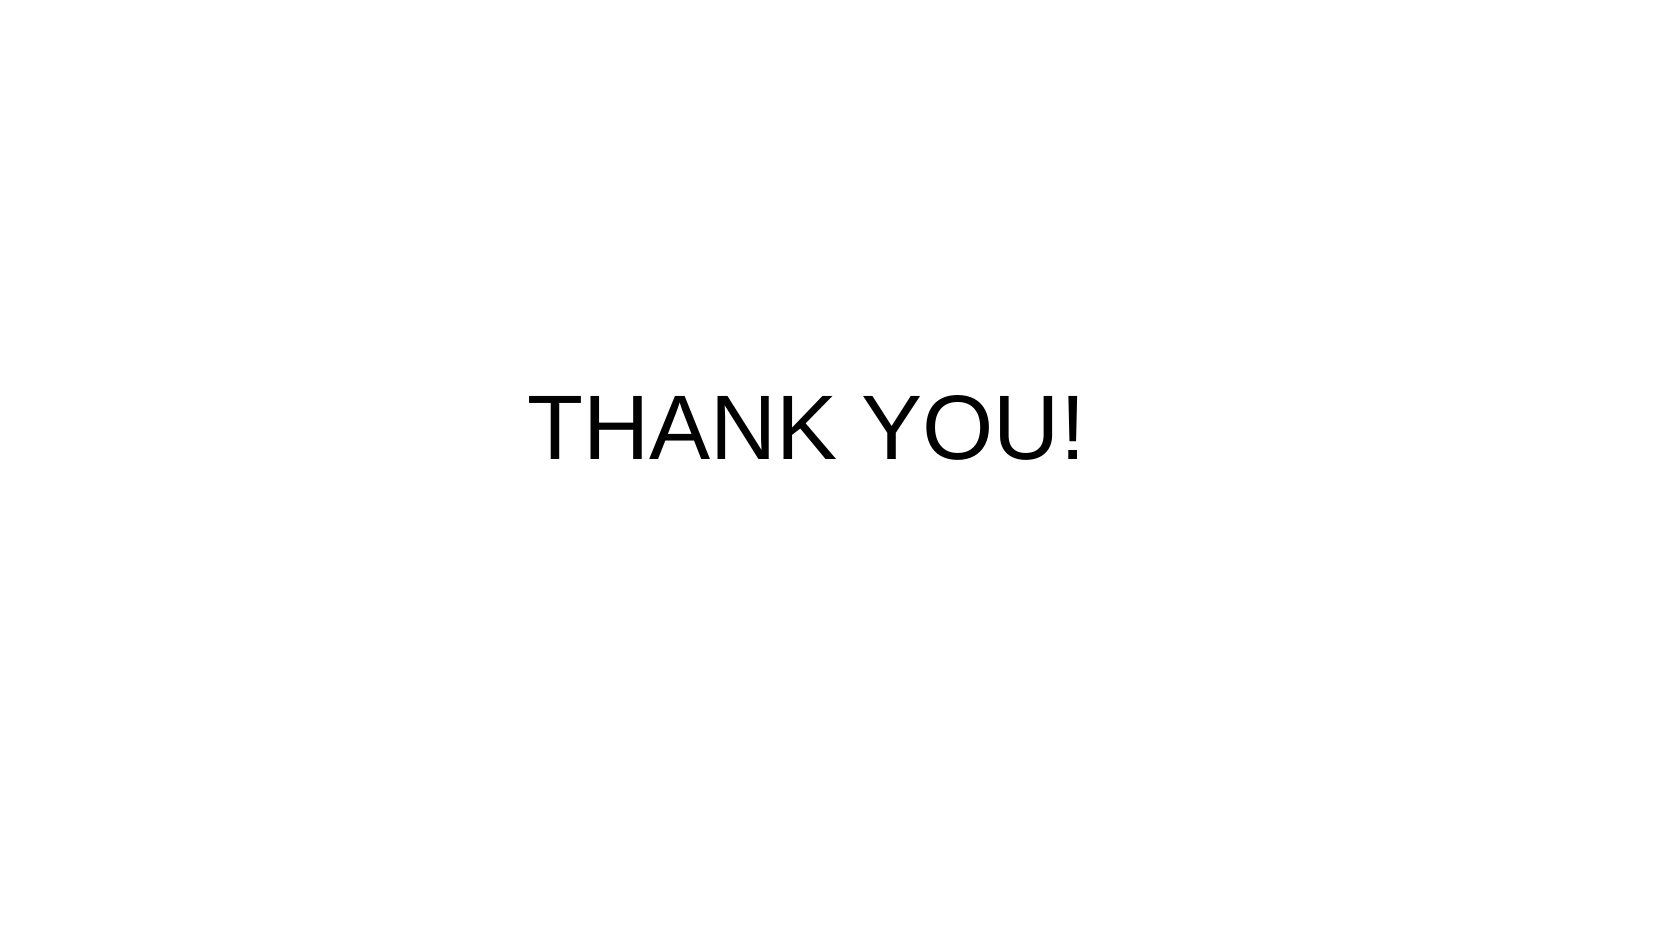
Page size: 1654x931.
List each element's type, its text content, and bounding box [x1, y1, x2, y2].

title THANK YOU! [62, 295, 1551, 560]
